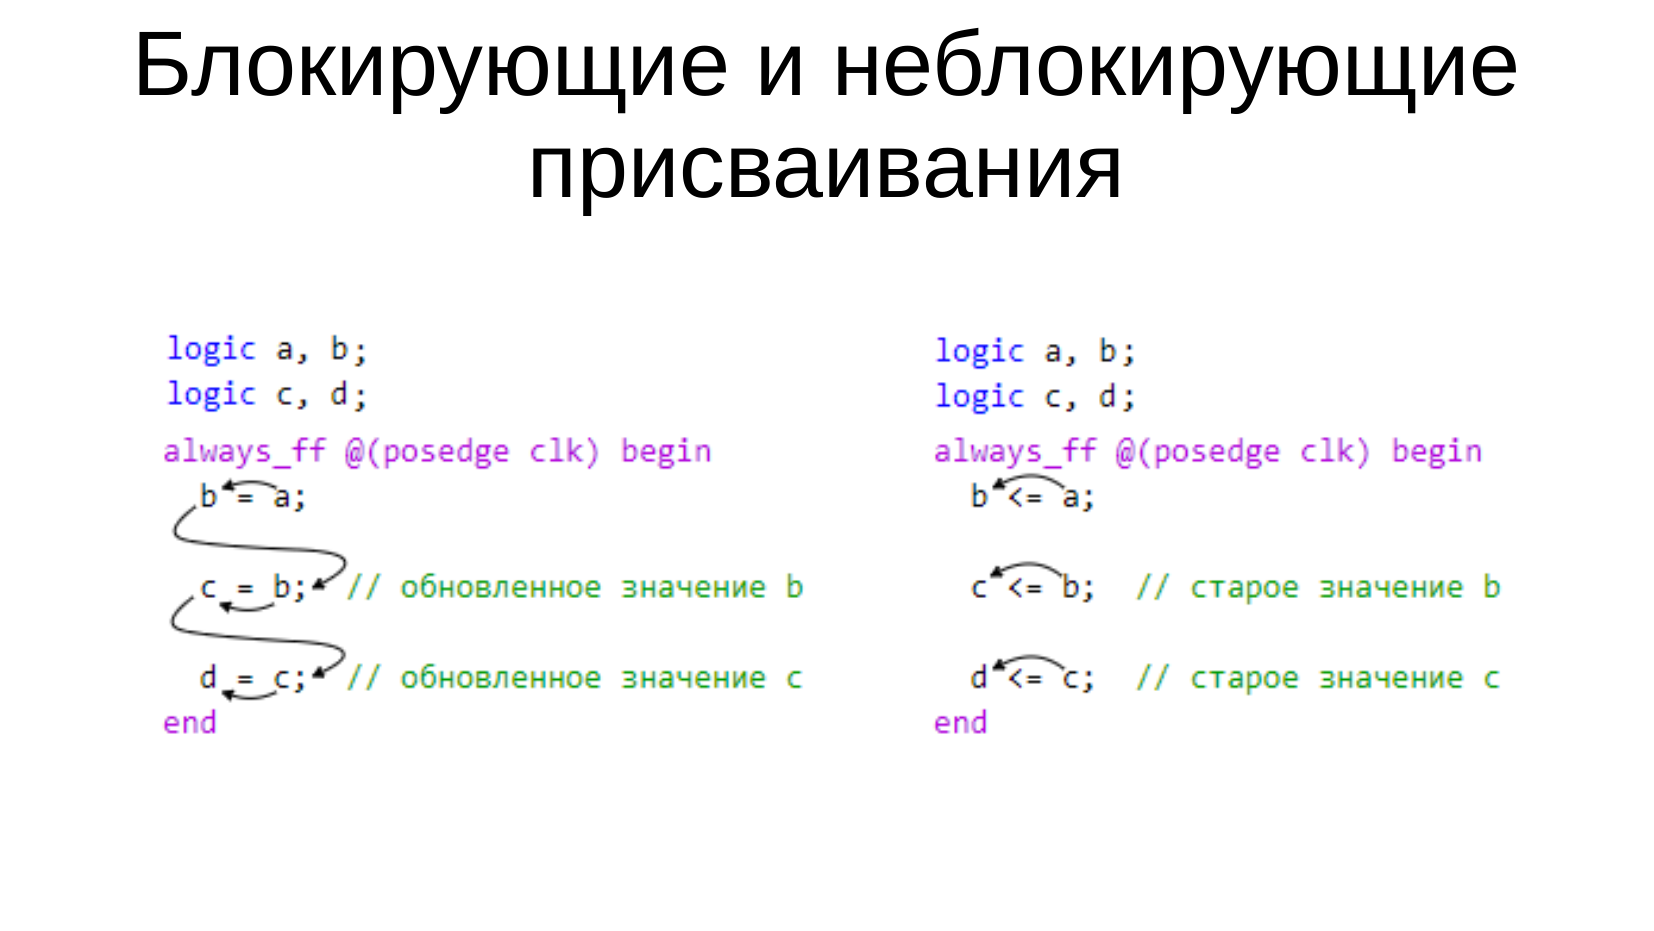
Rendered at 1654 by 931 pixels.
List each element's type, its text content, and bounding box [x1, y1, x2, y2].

title Блокирующие и неблокирующие присваивания [82, 12, 1571, 218]
picture [156, 324, 1512, 760]
